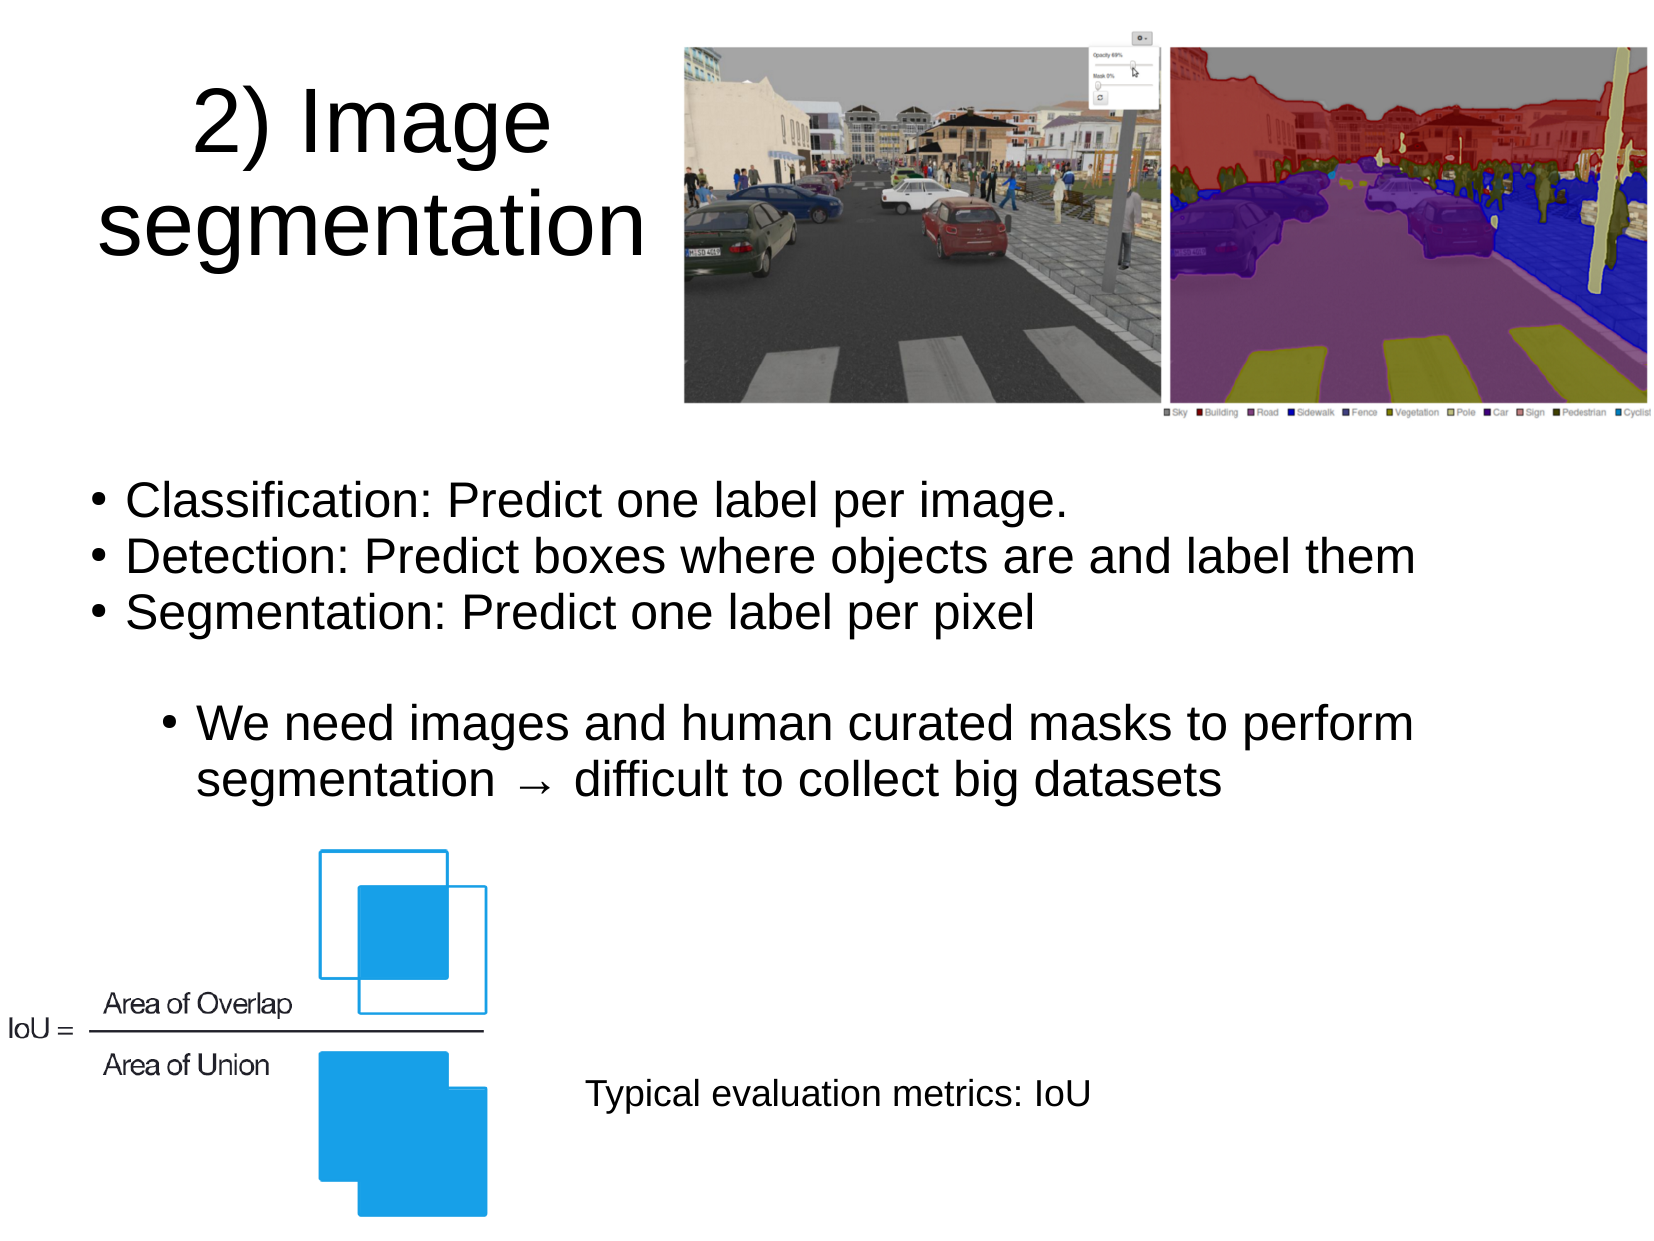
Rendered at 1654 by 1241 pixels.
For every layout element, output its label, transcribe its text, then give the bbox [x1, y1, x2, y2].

text_box Classification: Predict one label per image. Detection: Predict boxes where objects are and label them Segmentation: Predict one label per pixel We need images and human curated masks to perform segmentation → difficult to collect big datasets [75, 465, 1576, 815]
picture [679, 14, 1651, 436]
text_box Typical evaluation metrics: IoU [570, 1065, 1171, 1122]
picture [0, 839, 497, 1227]
title 2) Image segmentation [30, 30, 680, 316]
